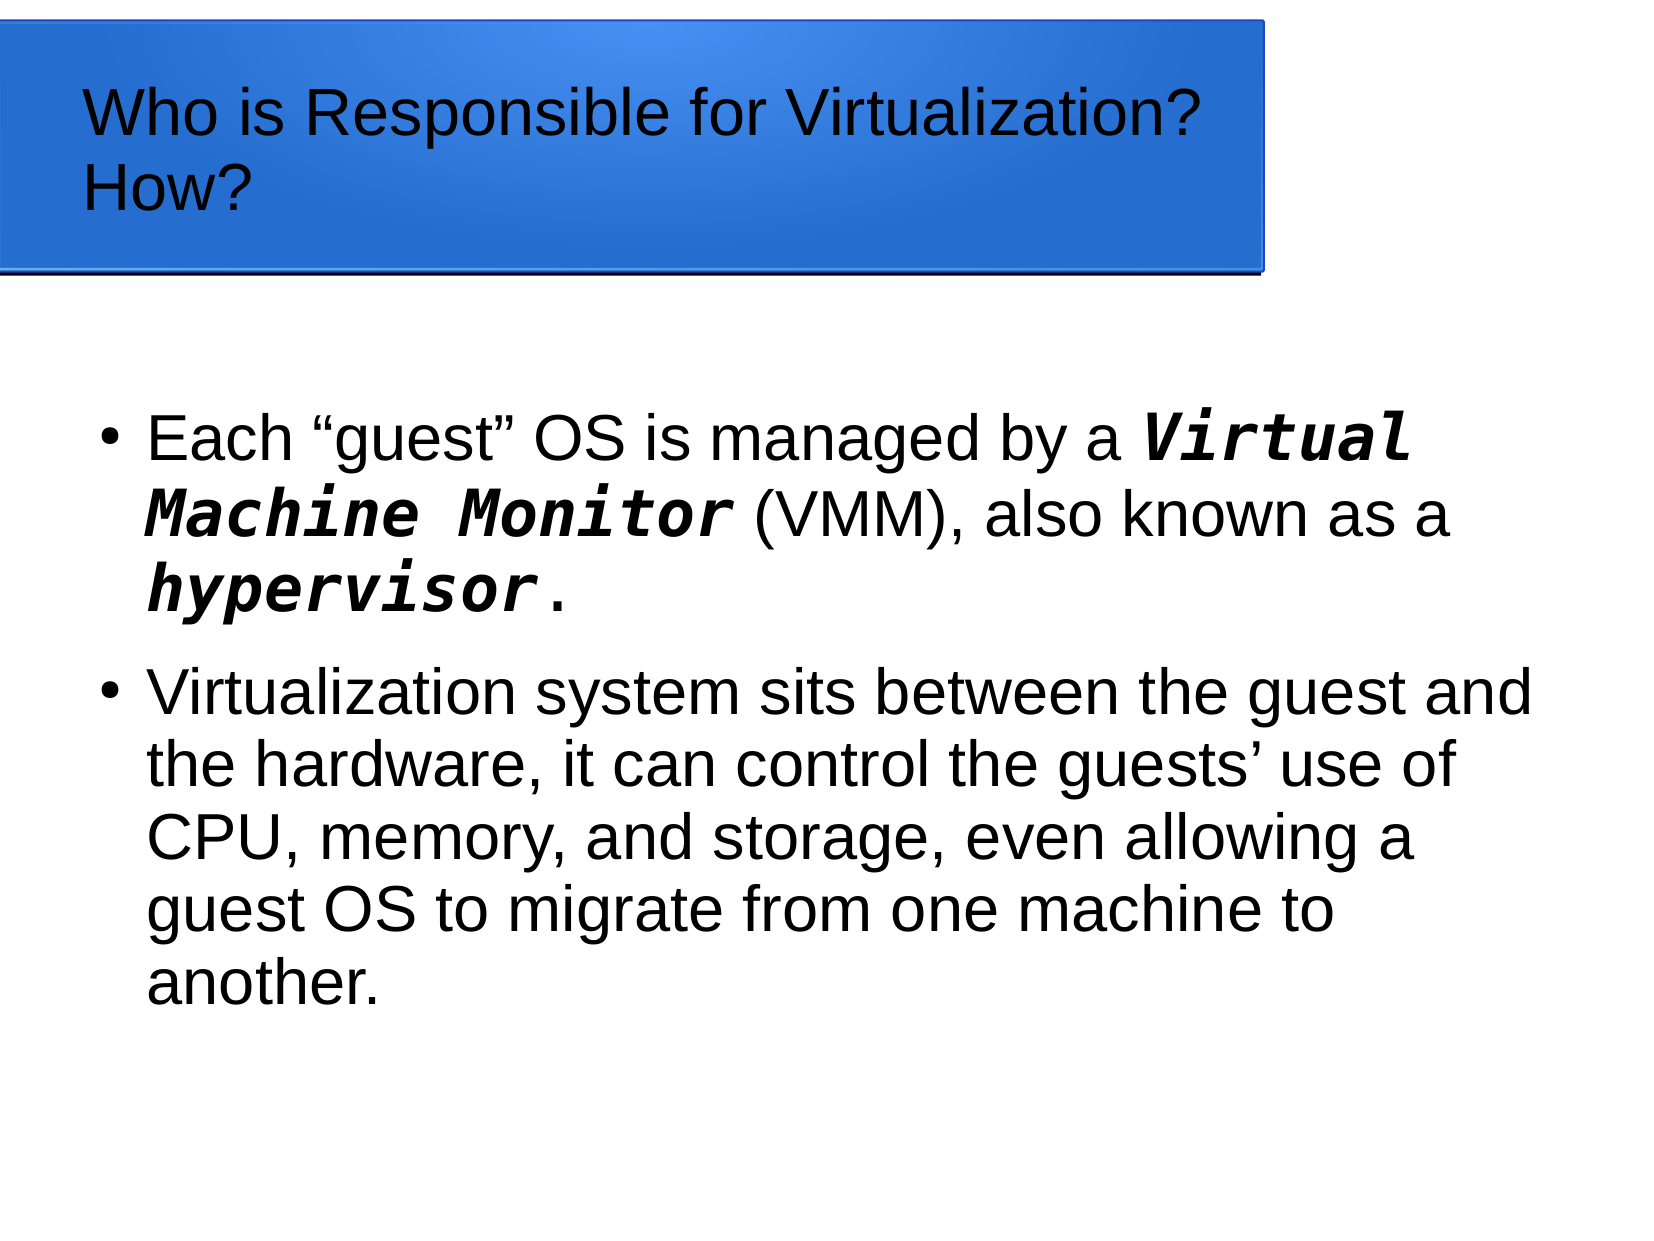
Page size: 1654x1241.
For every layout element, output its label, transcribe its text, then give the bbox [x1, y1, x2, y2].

list Each “guest” OS is managed by a Virtual Machine Monitor (VMM), also known as a hypervisor. Virtualization system sits between the guest and the hardware, it can control the guests’ use of CPU, memory, and storage, even allowing a guest OS to migrate from one machine to another. [82, 299, 1571, 1019]
title Who is Responsible for Virtualization?How? [82, 47, 1235, 252]
